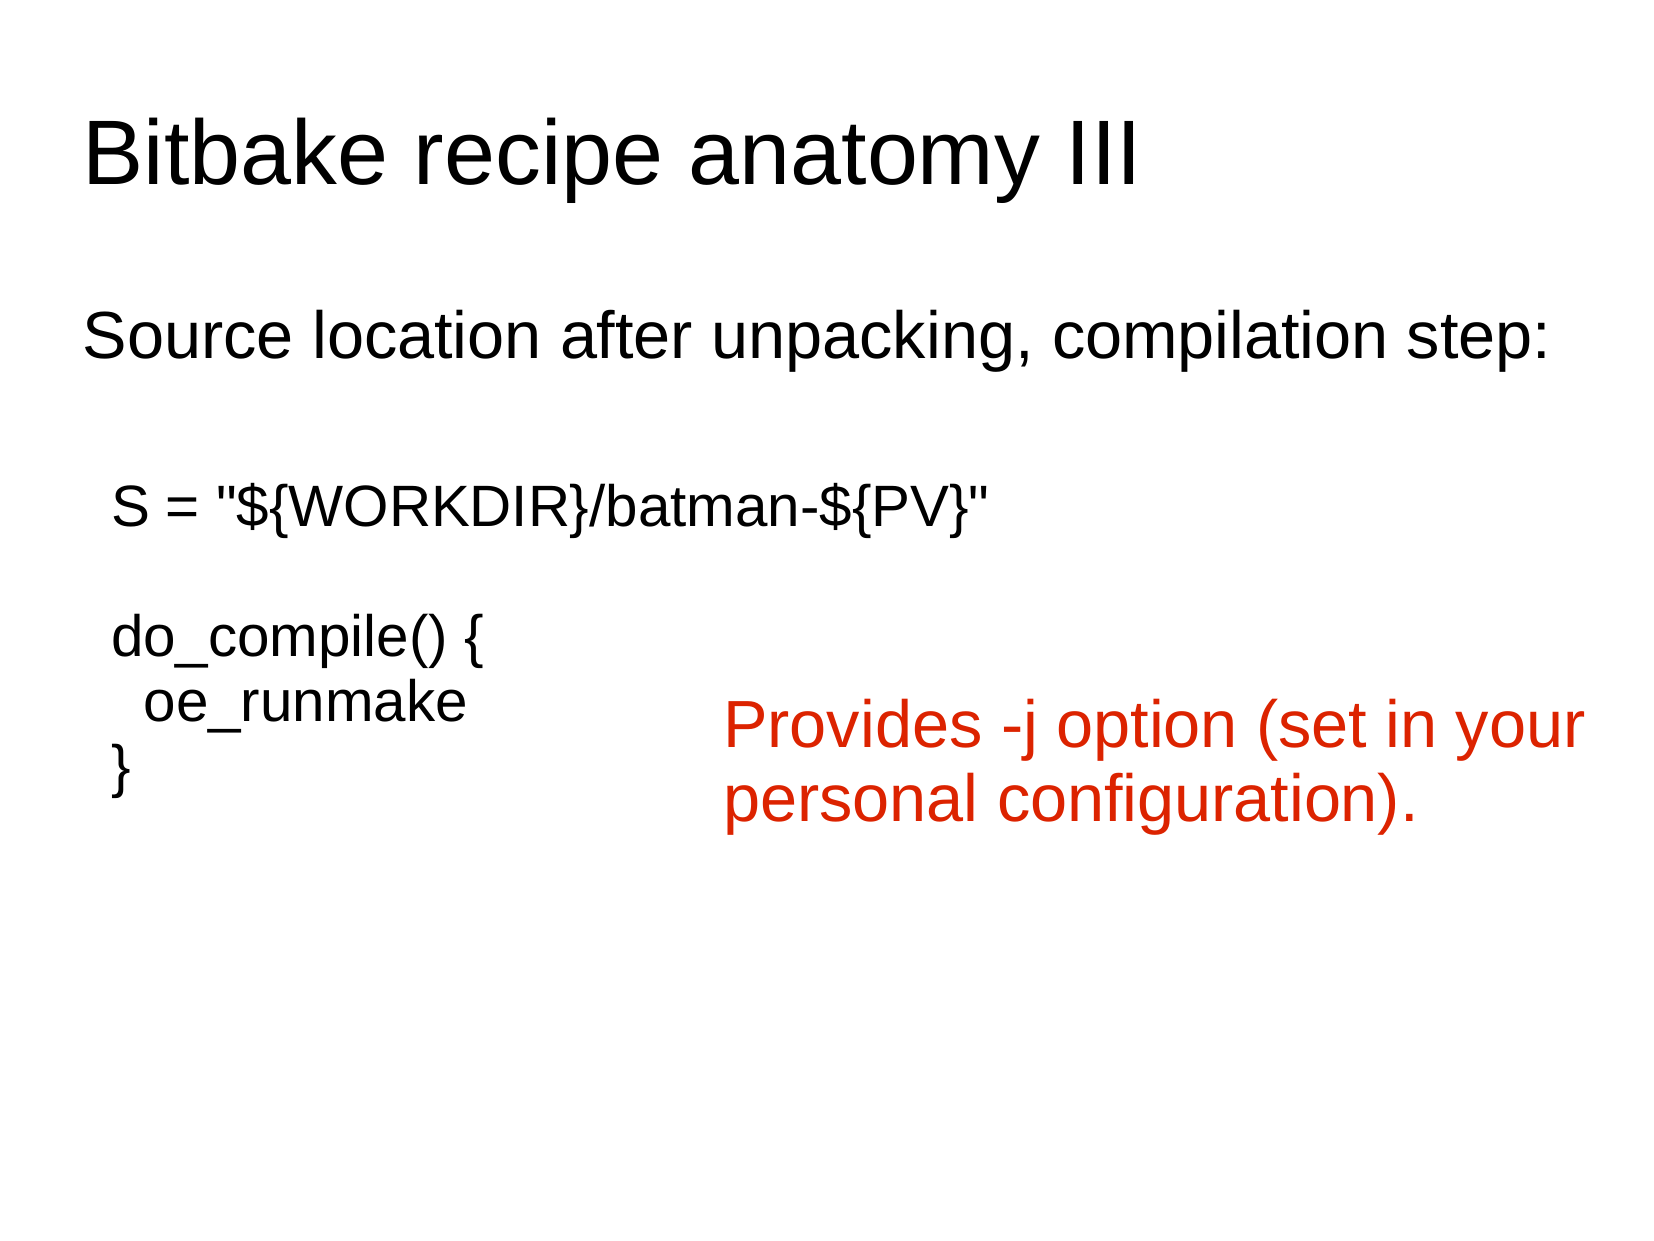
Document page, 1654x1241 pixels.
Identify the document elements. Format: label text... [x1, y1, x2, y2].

subtitle Source location after unpacking, compilation step: [82, 297, 1571, 1102]
text_box Provides -j option (set in your personal configuration). [708, 679, 1625, 861]
title Bitbake recipe anatomy III [82, 49, 1571, 257]
